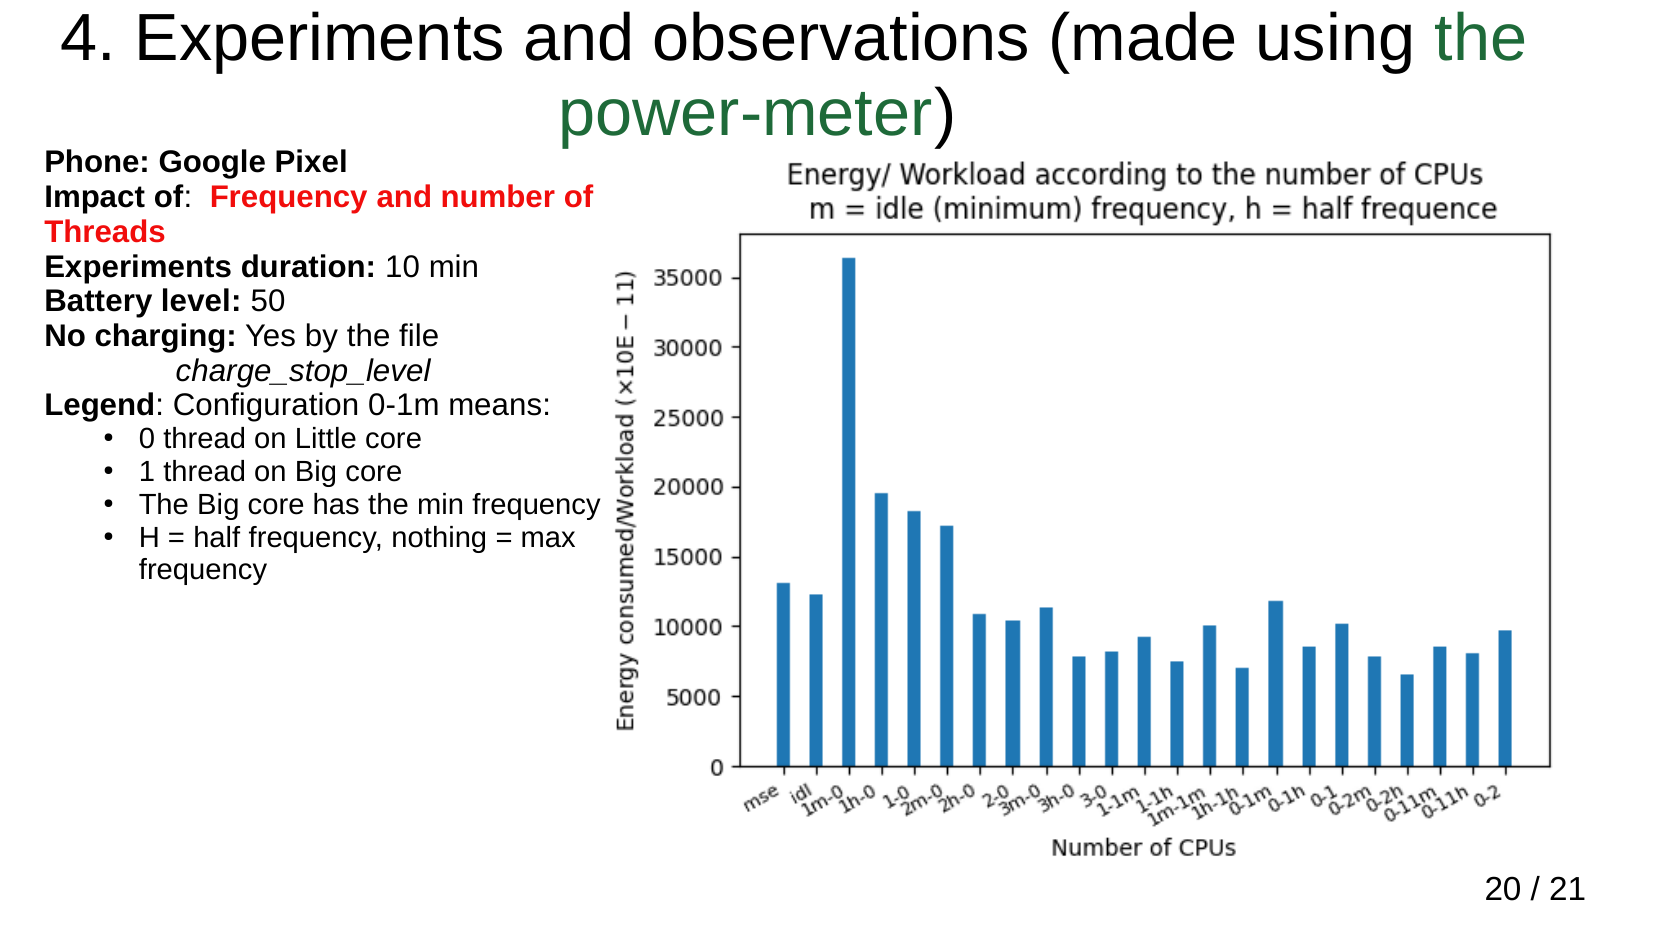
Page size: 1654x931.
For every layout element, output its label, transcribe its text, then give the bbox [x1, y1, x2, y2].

text_box 20 / 21 [1469, 863, 1654, 931]
picture [609, 150, 1654, 924]
title 4. Experiments and observations (made using the power-meter) [60, 0, 1654, 150]
text_box Phone: Google Pixel Impact of: Frequency and number of Threads Experiments duration: 10 min Battery level: 50 No charging: Yes by the file charge_stop_level Legend: Configuration 0-1m means: 0 thread on Little core 1 thread on Big core The Big core has the min frequency H = half frequency, nothing = max frequency [29, 137, 699, 594]
